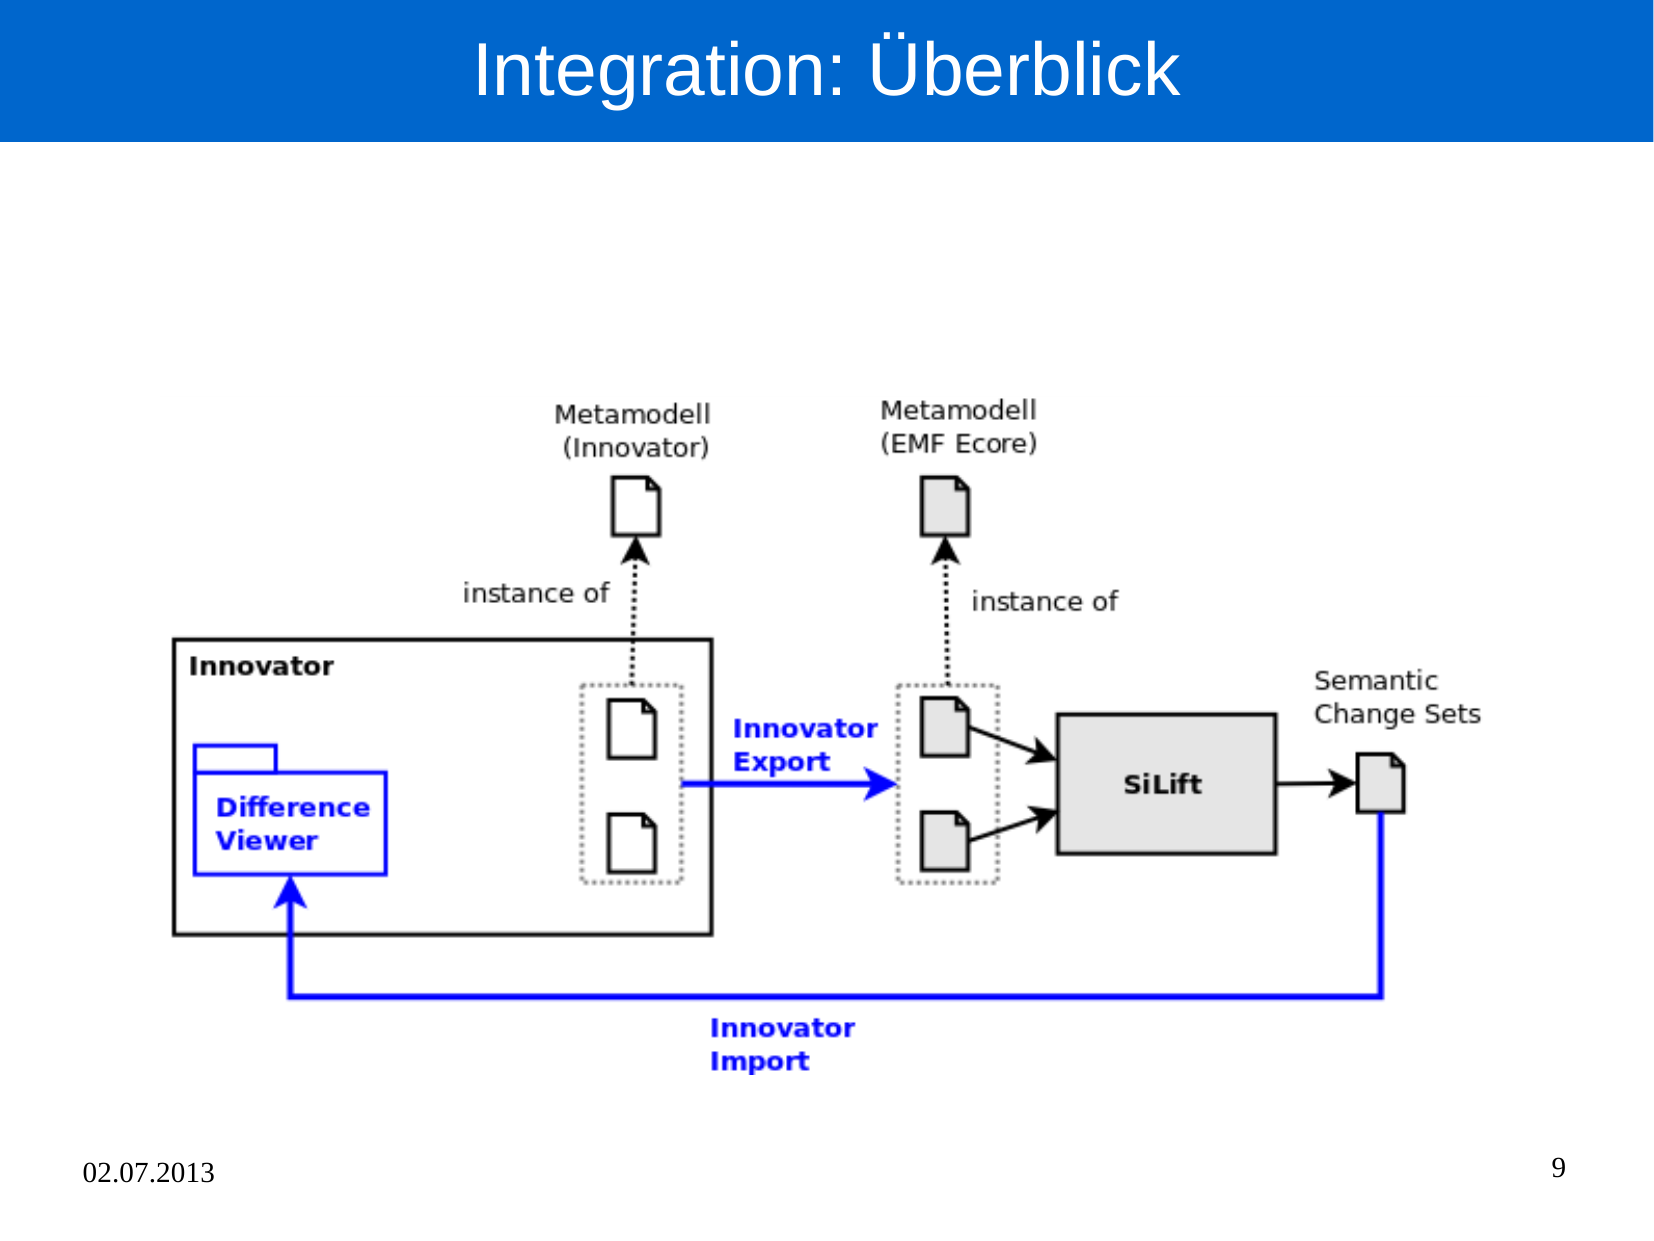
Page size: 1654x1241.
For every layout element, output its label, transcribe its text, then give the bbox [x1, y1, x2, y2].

picture [160, 395, 1489, 1075]
title Integration: Überblick [0, 0, 1654, 142]
